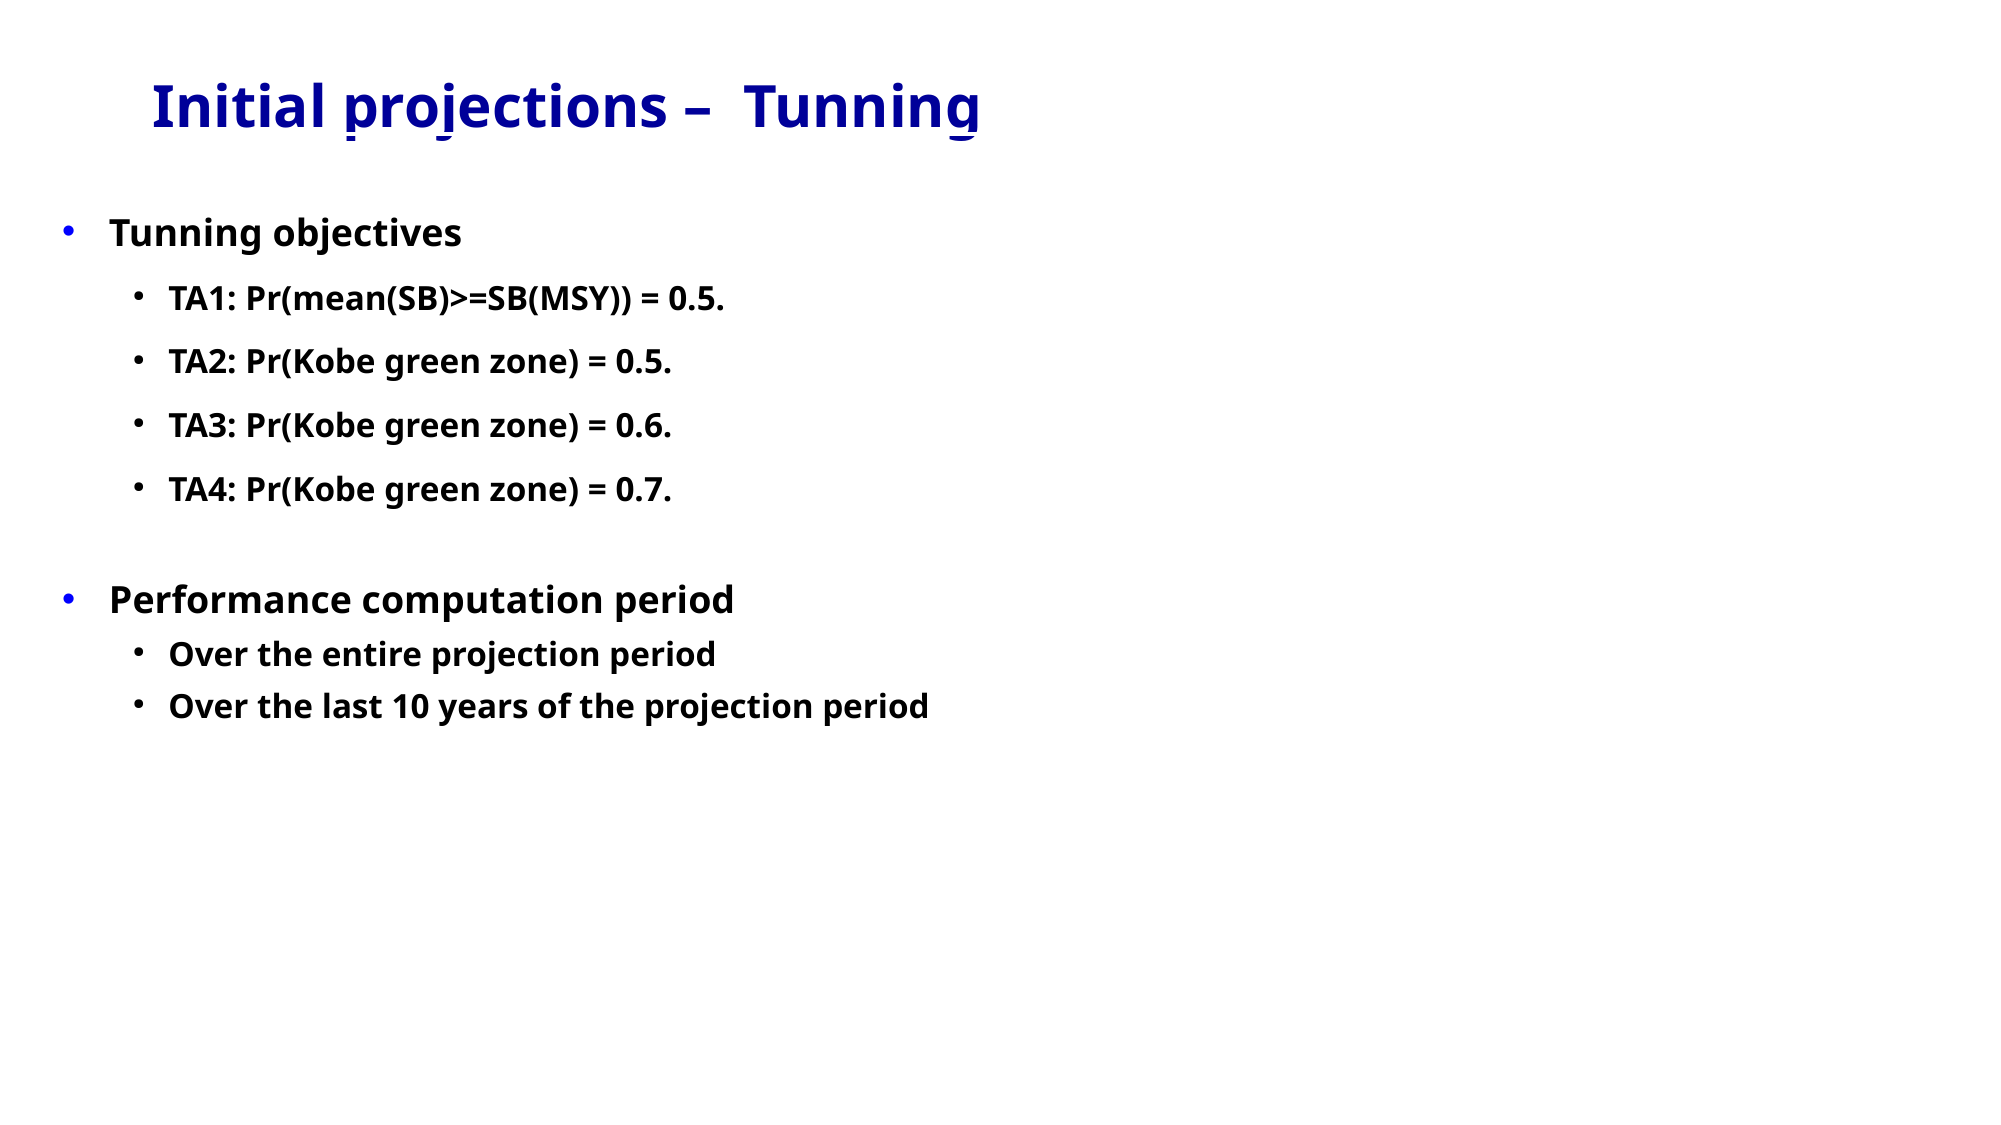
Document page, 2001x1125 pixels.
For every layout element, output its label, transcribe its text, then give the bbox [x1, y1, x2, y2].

text_box Tunning objectives TA1: Pr(mean(SB)>=SB(MSY)) = 0.5. TA2: Pr(Kobe green zone) = 0.5. TA3: Pr(Kobe green zone) = 0.6. TA4: Pr(Kobe green zone) = 0.7. Performance computation period Over the entire projection period Over the last 10 years of the projection period [47, 144, 1973, 756]
text_box Initial projections – Tunning [137, 0, 1863, 144]
